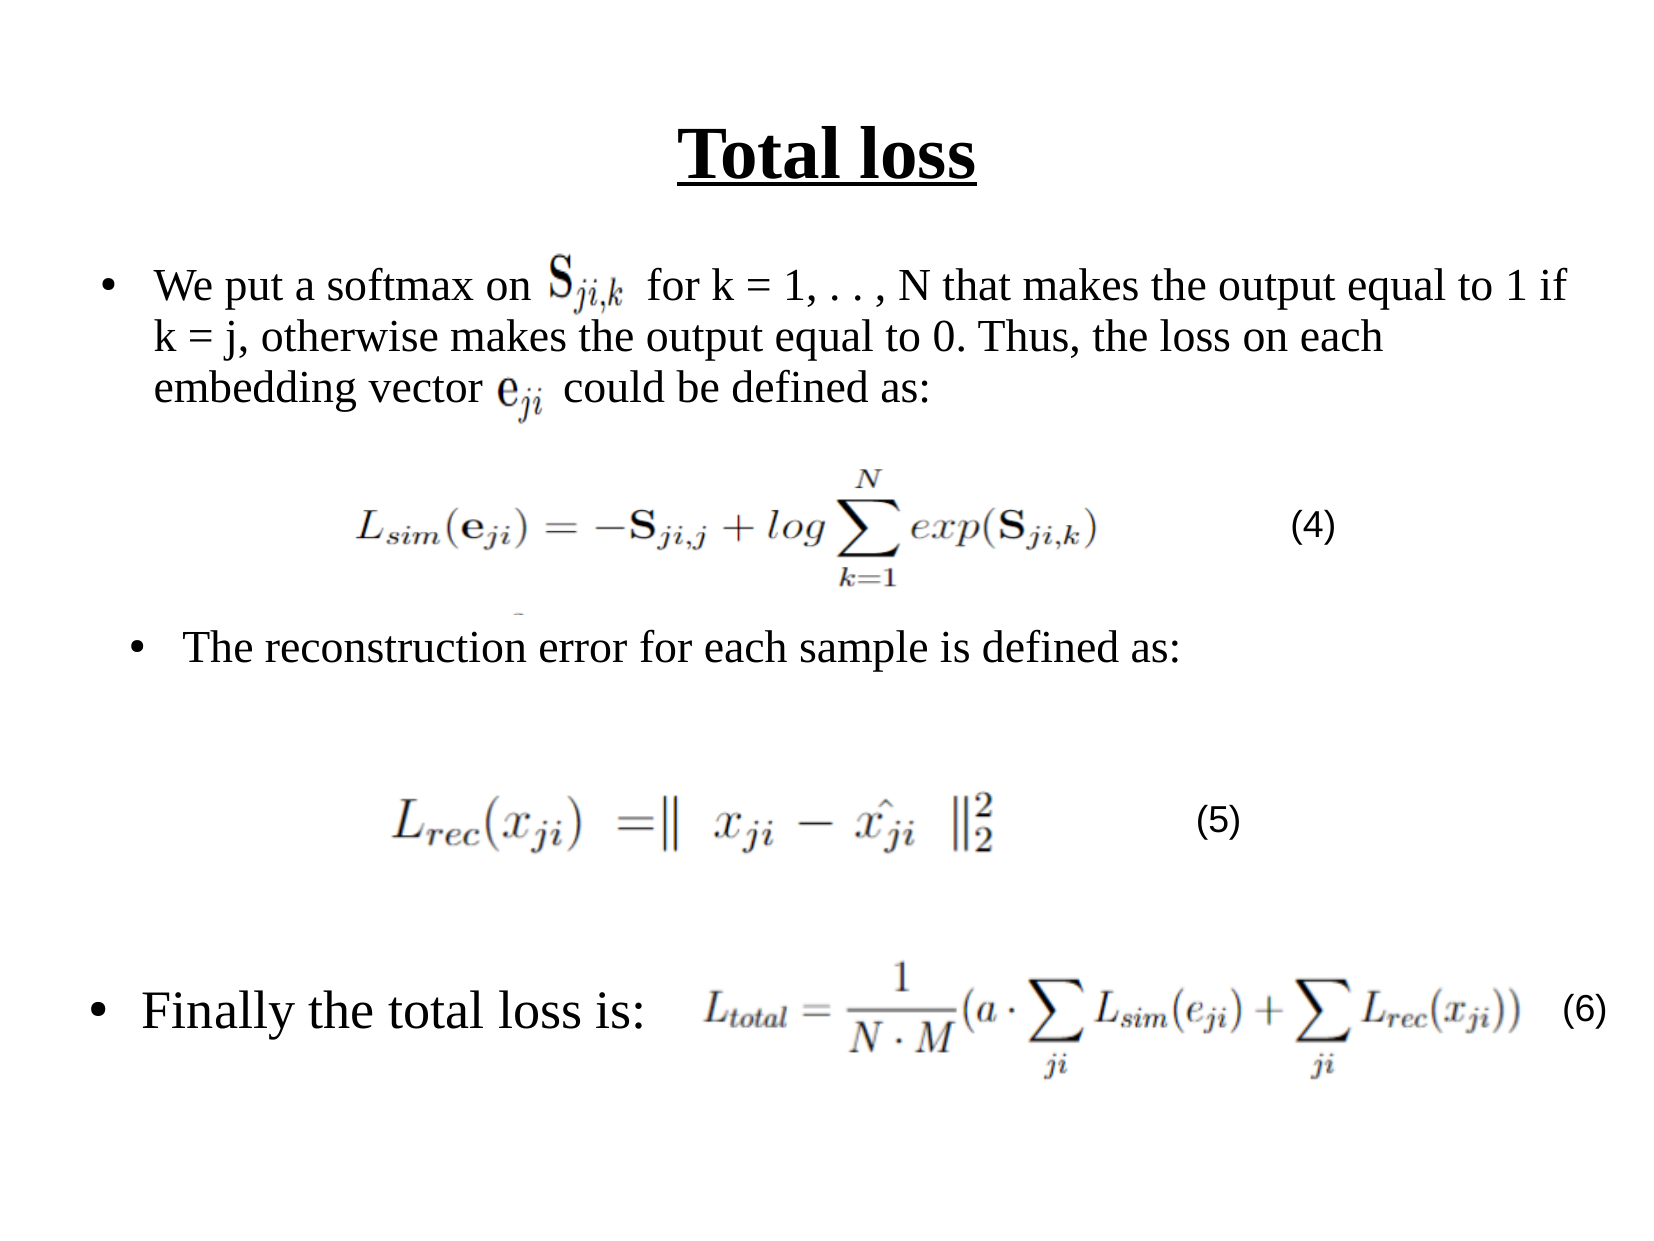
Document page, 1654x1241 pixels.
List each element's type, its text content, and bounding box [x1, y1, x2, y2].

list Finally the total loss is: [70, 980, 1040, 1111]
text_box (5) [1181, 791, 1323, 849]
picture [543, 247, 626, 319]
title Total loss [82, 49, 1571, 257]
picture [389, 785, 1018, 861]
text_box (4) [1275, 496, 1430, 553]
picture [673, 944, 1548, 1087]
text_box (6) [1548, 980, 1654, 1038]
picture [496, 371, 544, 426]
picture [354, 453, 1111, 615]
list We put a softmax on for k = 1, . . , N that makes the output equal to 1 if k = j, otherwise makes the output equal to 0. Thus, the loss on each embedding vector eji could be defined as: [82, 259, 1595, 443]
list The reconstruction error for each sample is defined as: [111, 622, 1312, 861]
